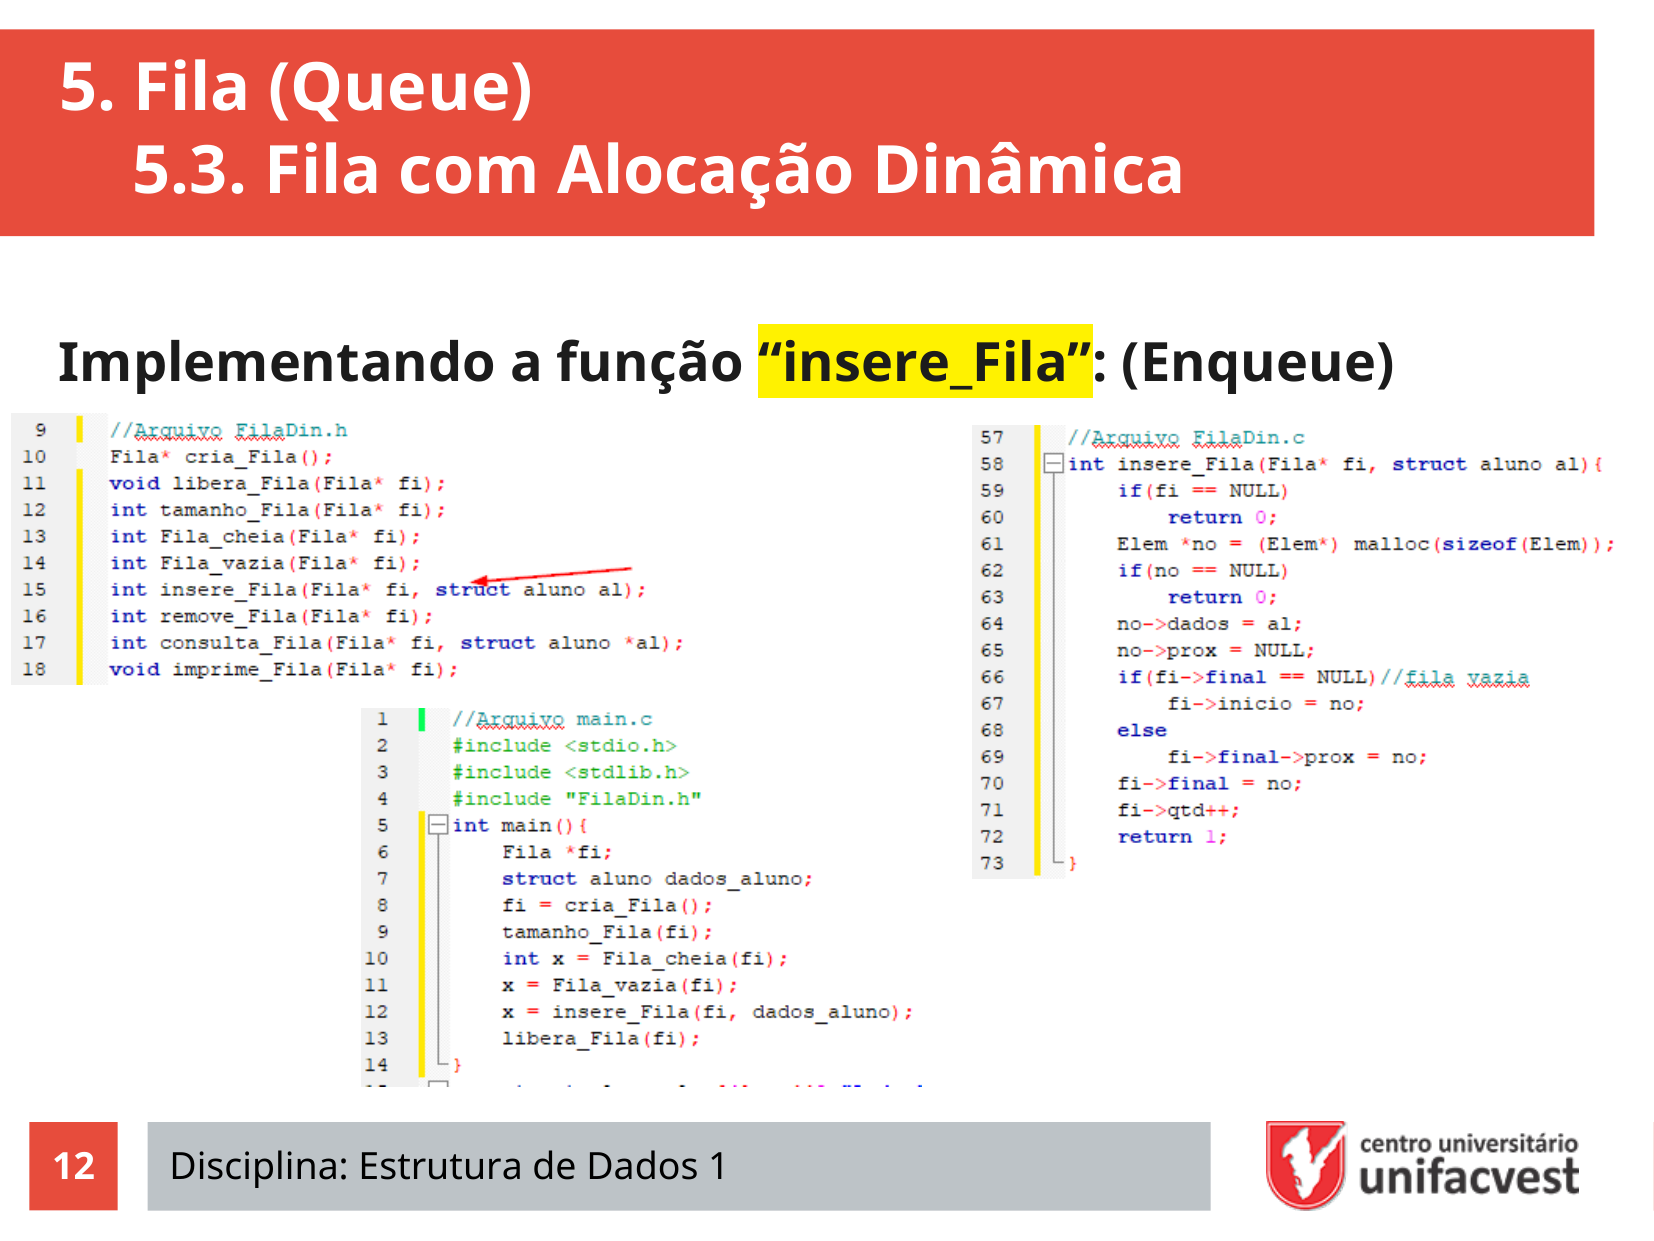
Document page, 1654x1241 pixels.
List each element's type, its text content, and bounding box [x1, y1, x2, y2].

picture [1266, 1121, 1579, 1211]
list Implementando a função “insere_Fila”: (Enqueue) [59, 324, 1566, 1093]
title 5. Fila (Queue) 5.3. Fila com Alocação Dinâmica [59, 59, 1595, 207]
picture [972, 425, 1630, 879]
picture [11, 413, 694, 686]
text_box Disciplina: Estrutura de Dados 1 [154, 1132, 1205, 1196]
text_box [1238, 1120, 1654, 1212]
picture [361, 708, 922, 1087]
